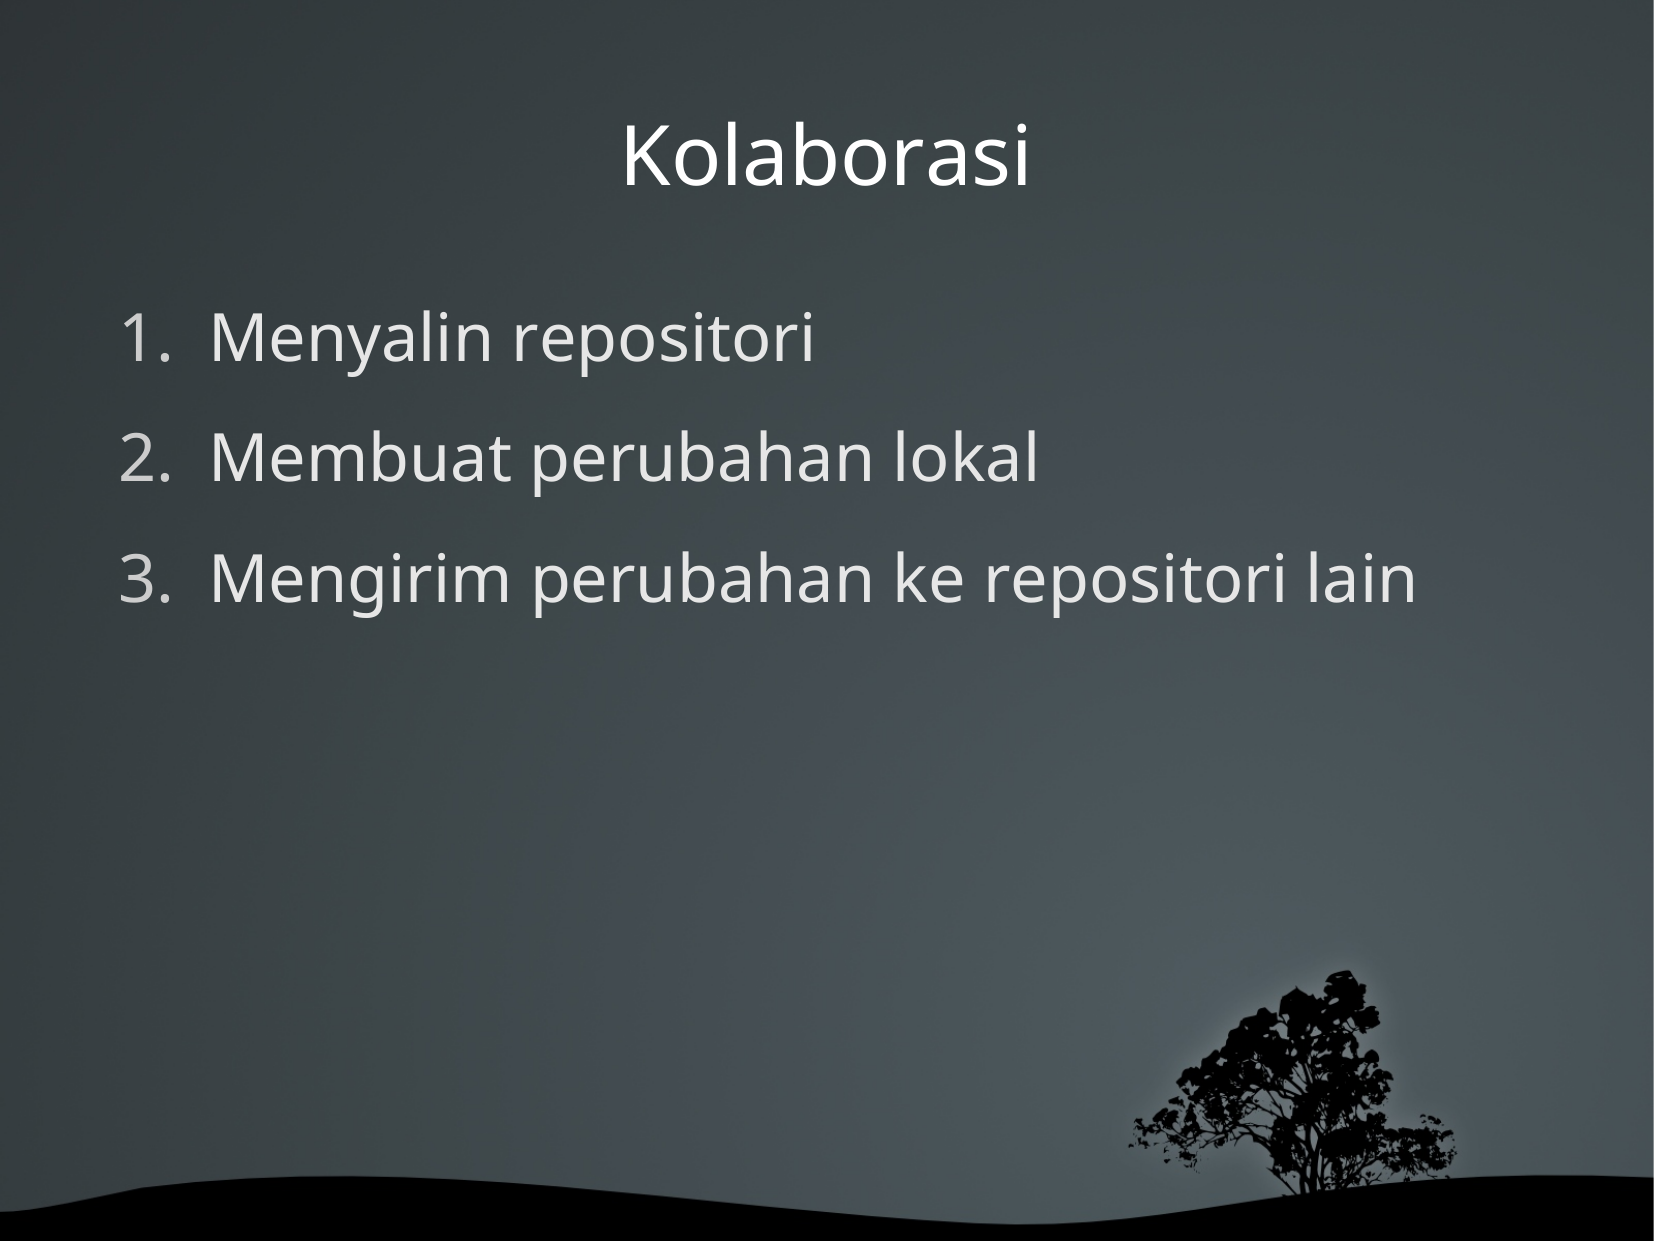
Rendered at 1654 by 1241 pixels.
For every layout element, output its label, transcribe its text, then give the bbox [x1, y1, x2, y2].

list Menyalin repositori Membuat perubahan lokal Mengirim perubahan ke repositori lain [82, 290, 1571, 1094]
title Kolaborasi [82, 49, 1571, 257]
picture [0, 0, 1654, 1241]
